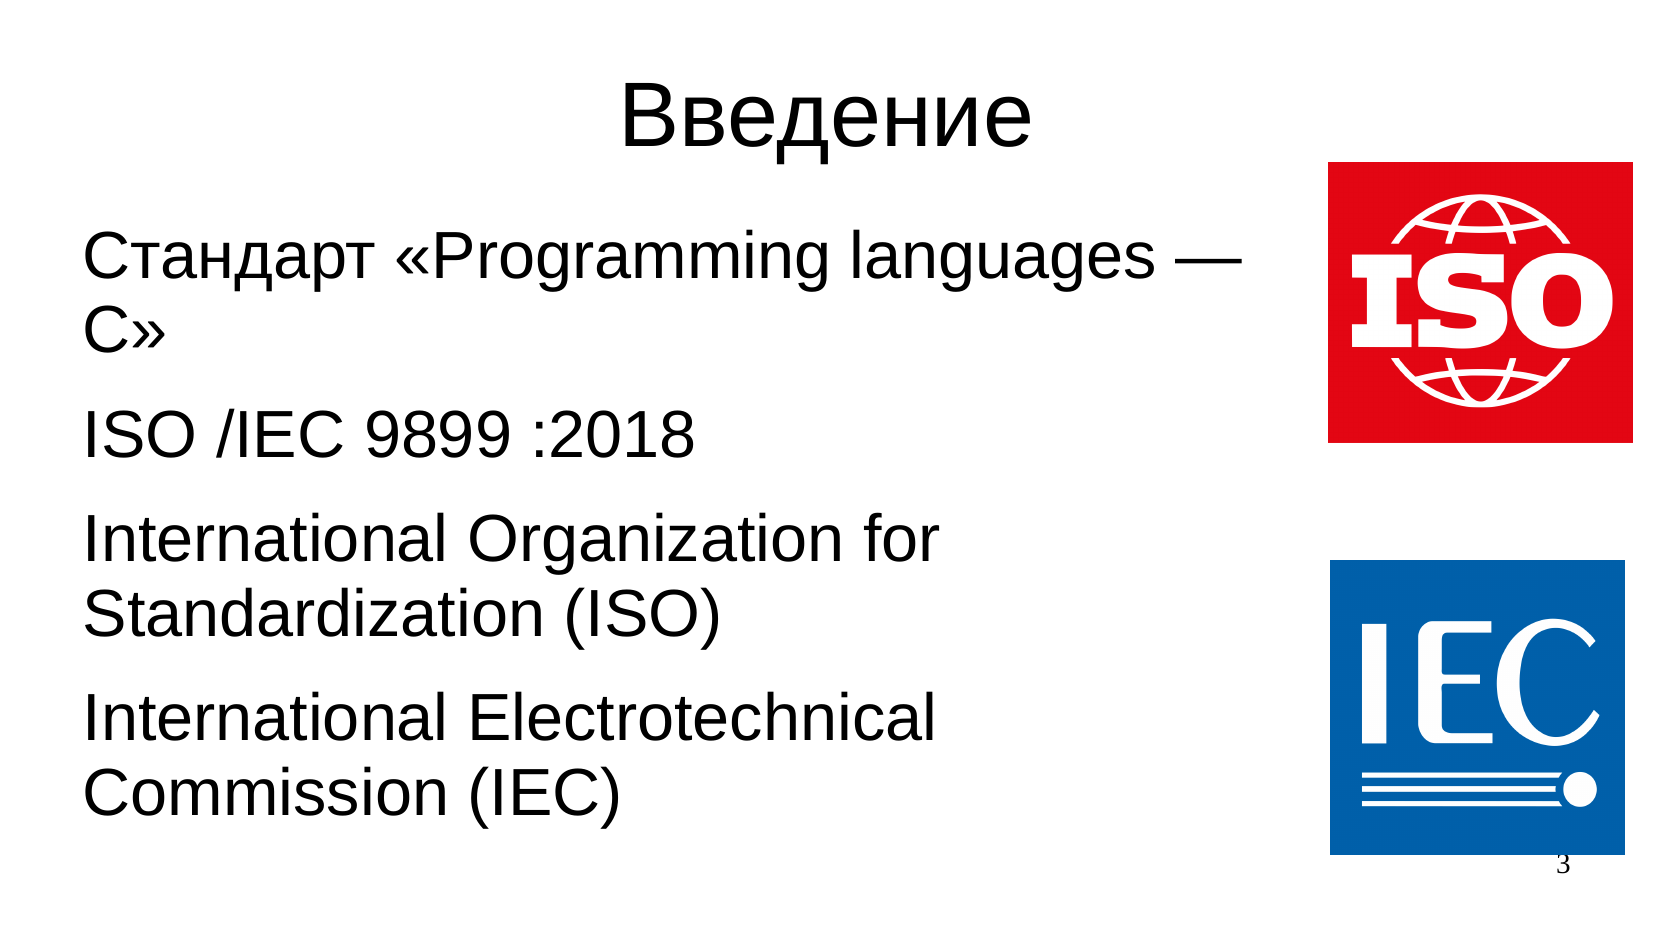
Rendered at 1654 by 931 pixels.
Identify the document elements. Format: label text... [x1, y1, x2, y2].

title Введение [82, 37, 1571, 193]
picture [1330, 560, 1625, 855]
picture [1328, 162, 1633, 443]
list Стандарт «Programming languages — C» ISO /IEC 9899 :2018 International Organization for Standardization (ISO) International Electrotechnical Commission (IEC) [82, 217, 1270, 857]
